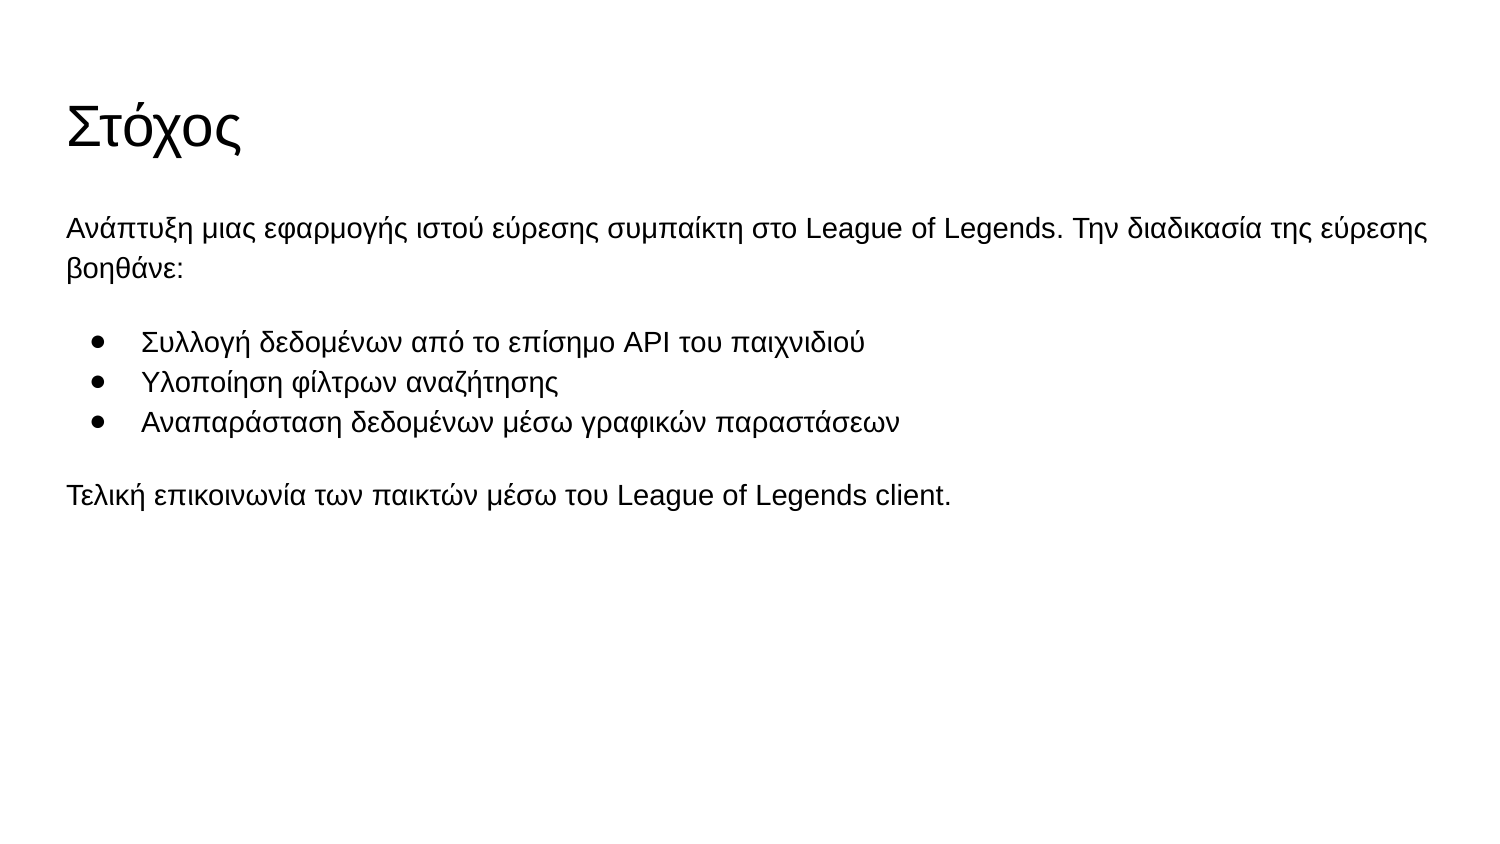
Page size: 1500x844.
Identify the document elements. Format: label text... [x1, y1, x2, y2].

title Στόχος [51, 72, 1449, 167]
list Ανάπτυξη μιας εφαρμογής ιστού εύρεσης συμπαίκτη στο League of Legends. Την διαδικασία της εύρεσης βοηθάνε: Συλλογή δεδομένων από το επίσημο API του παιχνιδιού Υλοποίηση φίλτρων αναζήτησης Αναπαράσταση δεδομένων μέσω γραφικών παραστάσεων Τελική επικοινωνία των παικτών μέσω του League of Legends client. [51, 189, 1449, 750]
